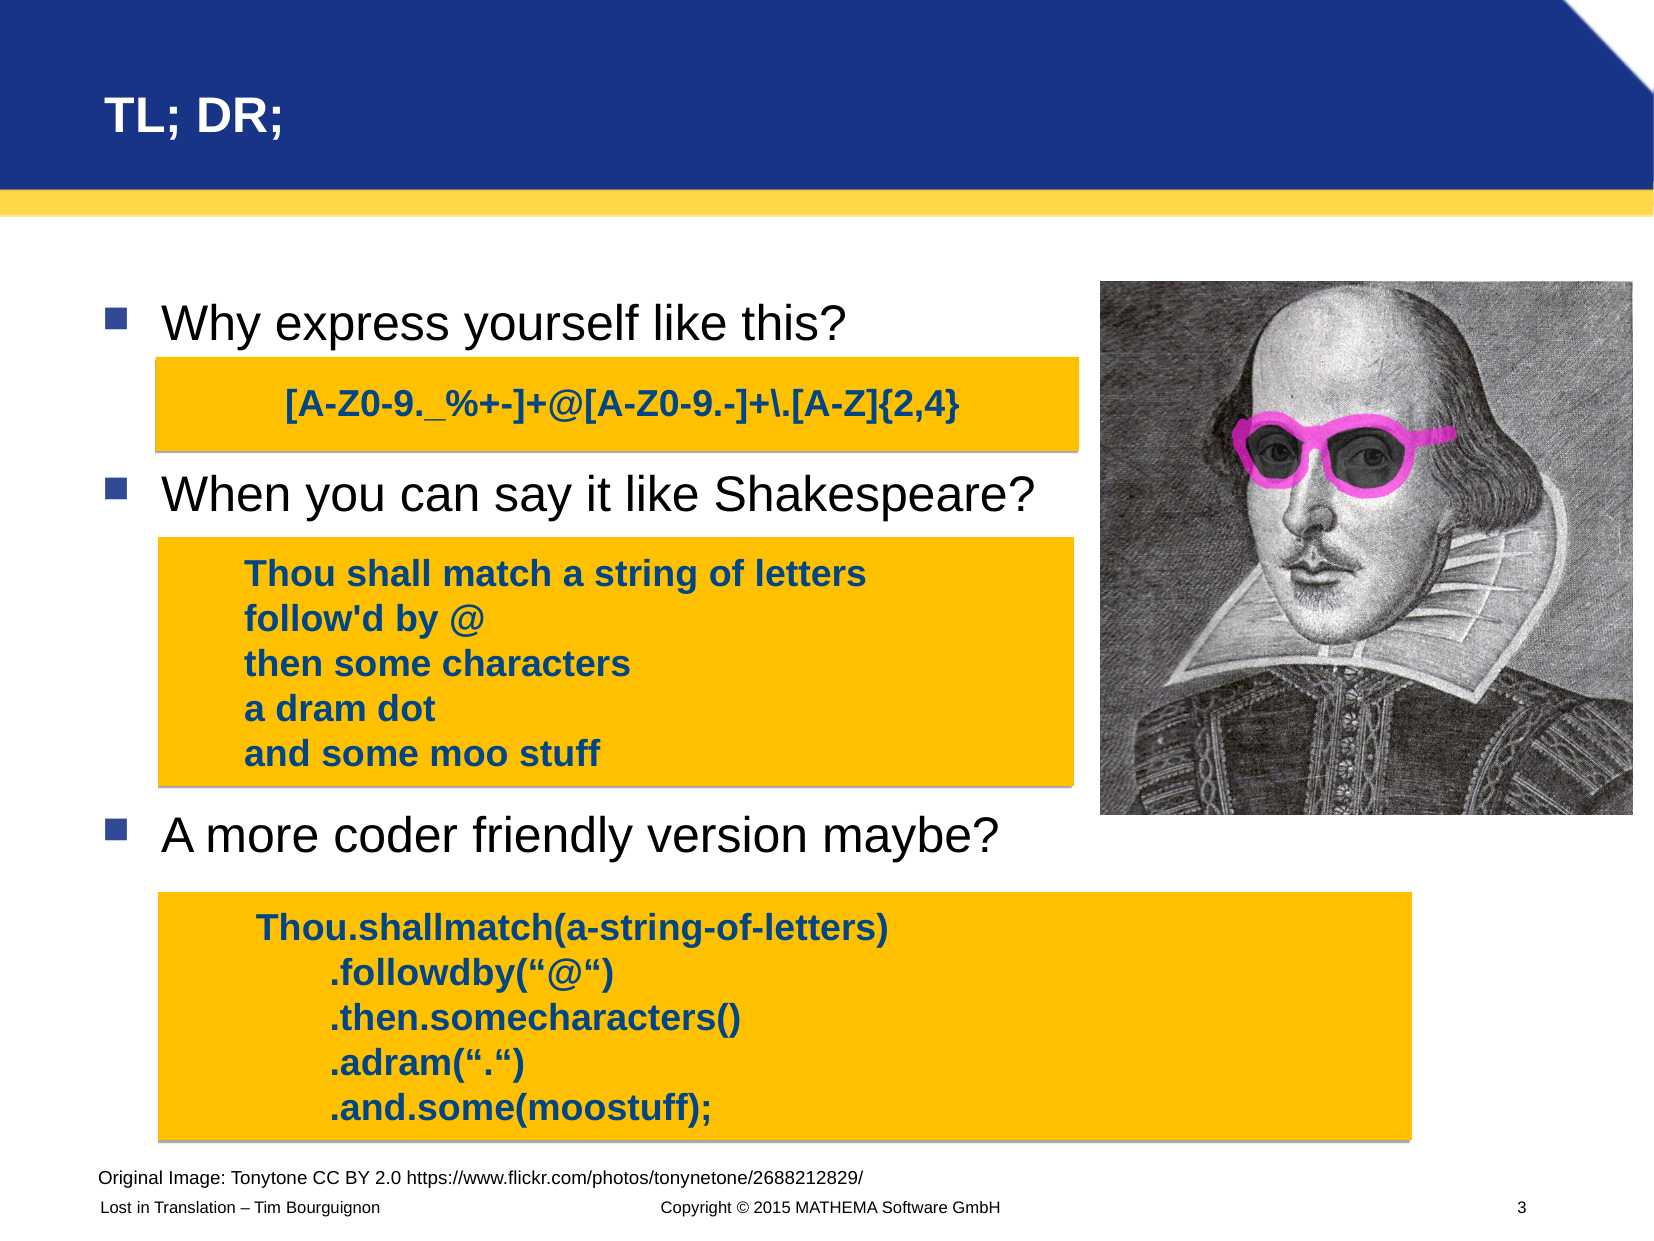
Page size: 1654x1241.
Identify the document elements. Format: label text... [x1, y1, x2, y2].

text_box Thou.shallmatch(a-string-of-letters) .followdby(“@“) .then.somecharacters() .adram(“.“) .and.some(moostuff); [158, 892, 1412, 1140]
list Why express yourself like this? When you can say it like Shakespeare? A more coder friendly version maybe? [101, 295, 1528, 1139]
picture [0, 0, 1654, 1241]
text_box [A-Z0-9._%+-]+@[A-Z0-9.-]+\.[A-Z]{2,4} [155, 356, 1080, 451]
title TL; DR; [104, 69, 1176, 162]
text_box Thou shall match a string of letters follow'd by @ then some characters a dram dot and some moo stuff [158, 537, 1074, 786]
text_box Original Image: Tonytone CC BY 2.0 https://www.flickr.com/photos/tonynetone/2688212829/ [98, 1167, 1001, 1210]
